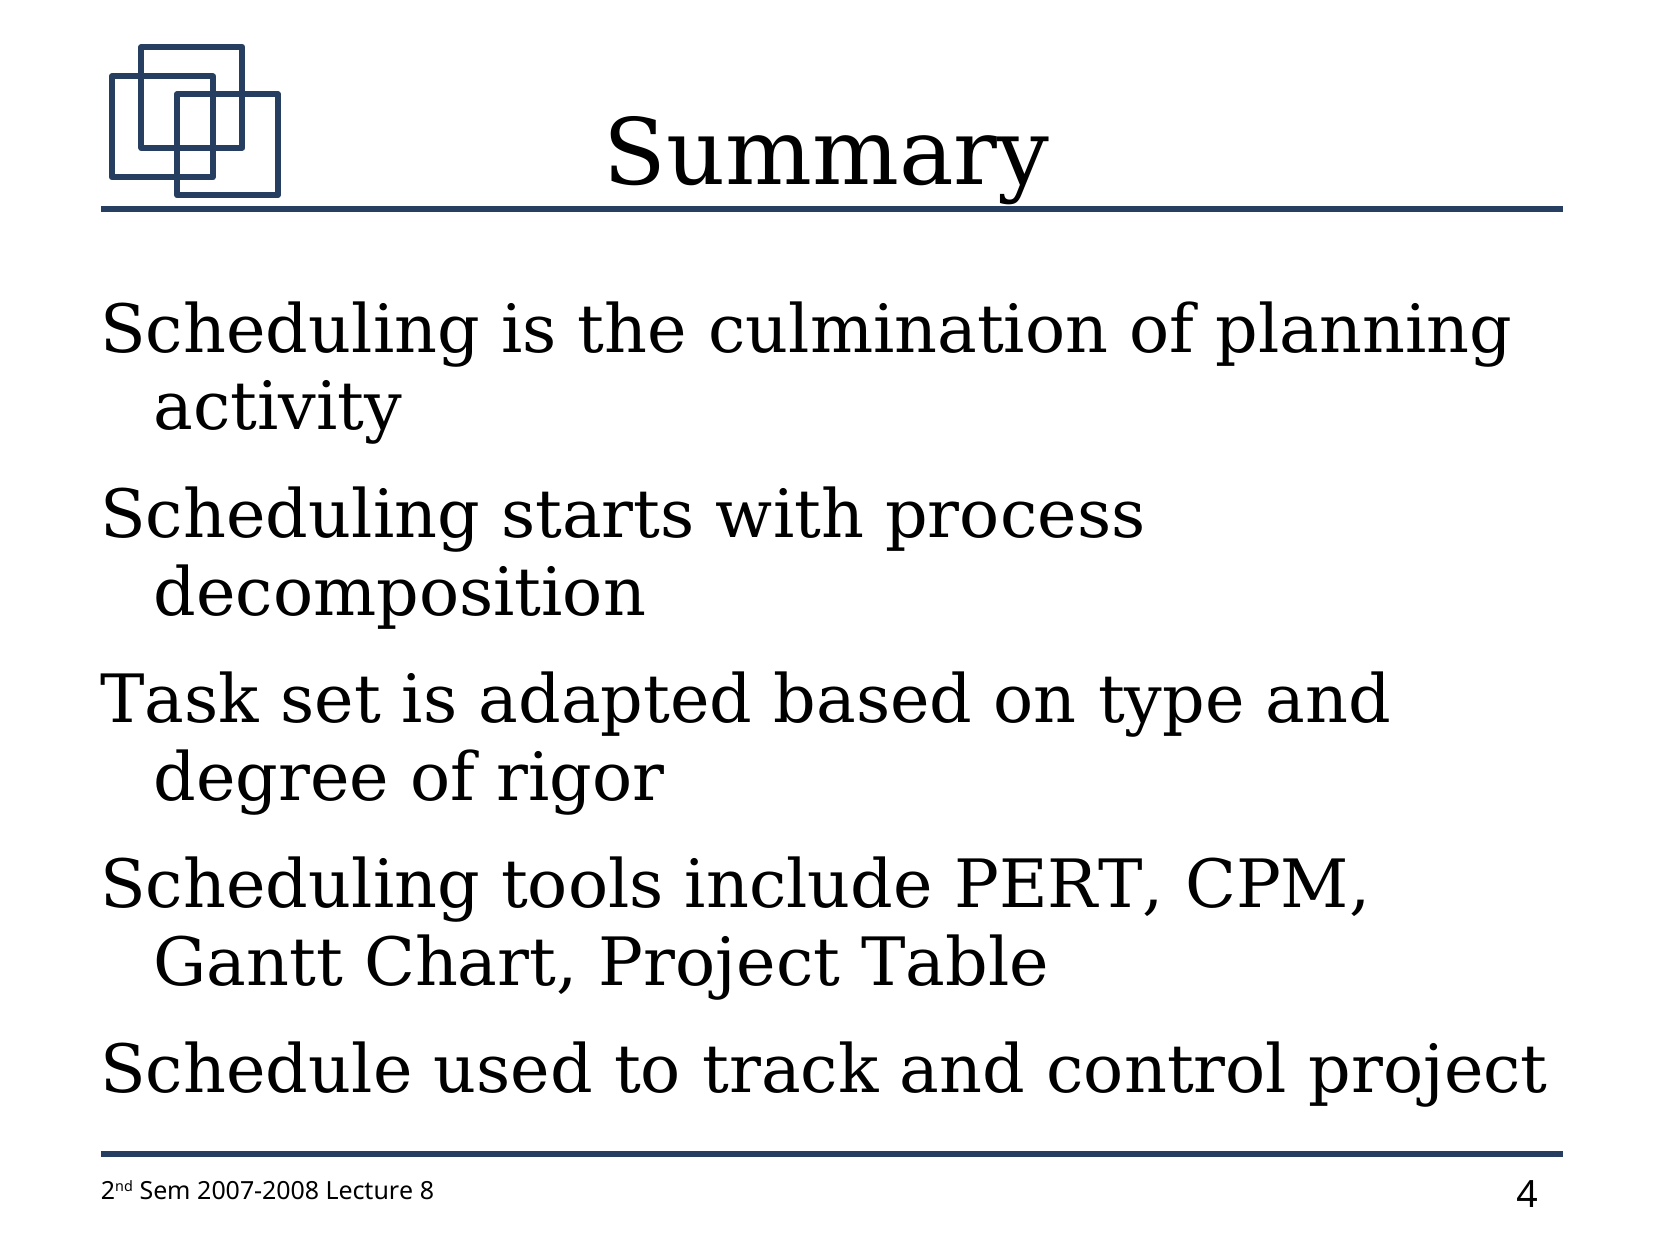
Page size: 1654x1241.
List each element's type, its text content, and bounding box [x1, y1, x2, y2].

list Scheduling is the culmination of planning activity Scheduling starts with process decomposition Task set is adapted based on type and degree of rigor Scheduling tools include PERT, CPM, Gantt Chart, Project Table Schedule used to track and control project [82, 290, 1571, 1187]
title Summary [82, 49, 1571, 257]
